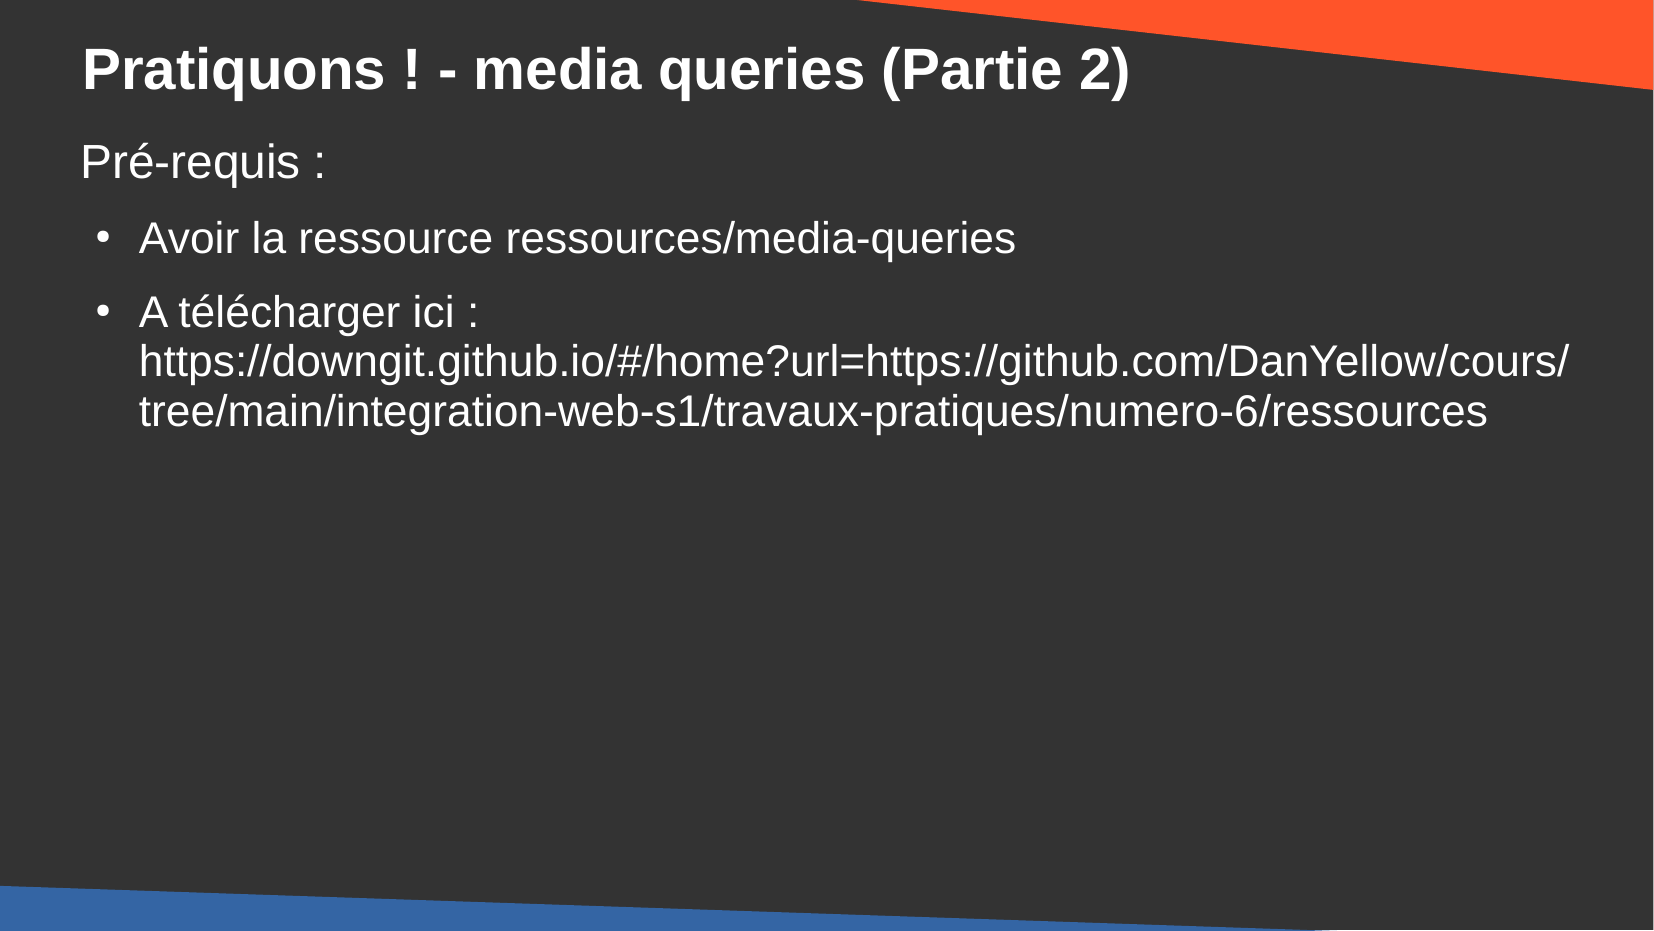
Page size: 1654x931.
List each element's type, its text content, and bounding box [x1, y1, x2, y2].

text_box [0, 885, 1337, 931]
text_box [857, 0, 1654, 90]
title Pratiquons ! - media queries (Partie 2) [82, 37, 1571, 114]
list Pré-requis : Avoir la ressource ressources/media-queries A télécharger ici : https://downgit.github.io/#/home?url=https://github.com/DanYellow/cours/tree/main/integration-web-s1/travaux-pratiques/numero-6/ressources [80, 135, 1620, 473]
